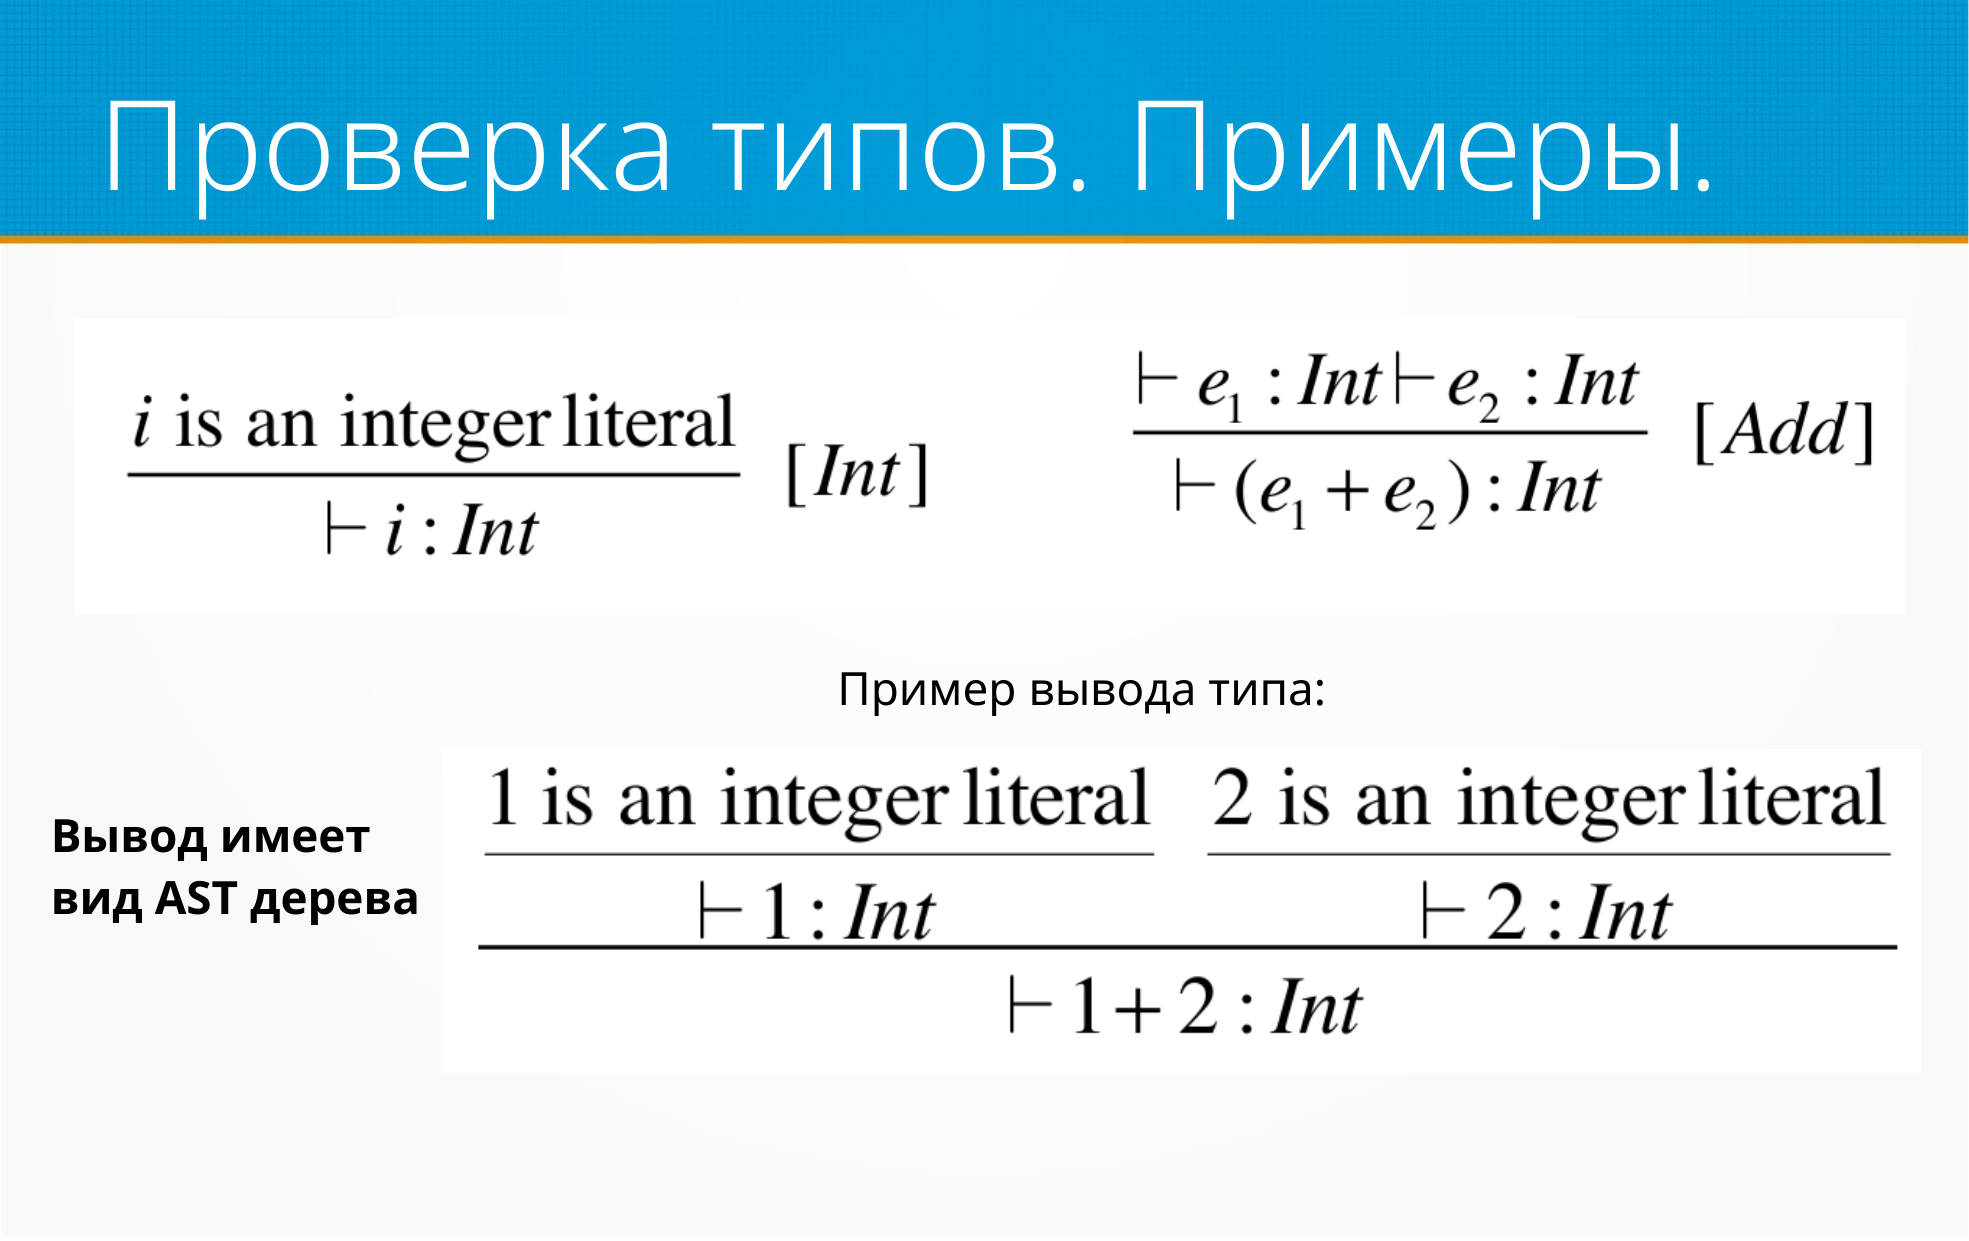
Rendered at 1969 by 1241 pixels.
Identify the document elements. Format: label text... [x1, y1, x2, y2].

title Проверка типов. Примеры. [98, 19, 1870, 227]
picture [0, 233, 1969, 1241]
text_box Вывод имеет вид AST дерева [45, 780, 435, 952]
text_box Пример вывода типа: [831, 654, 1366, 721]
